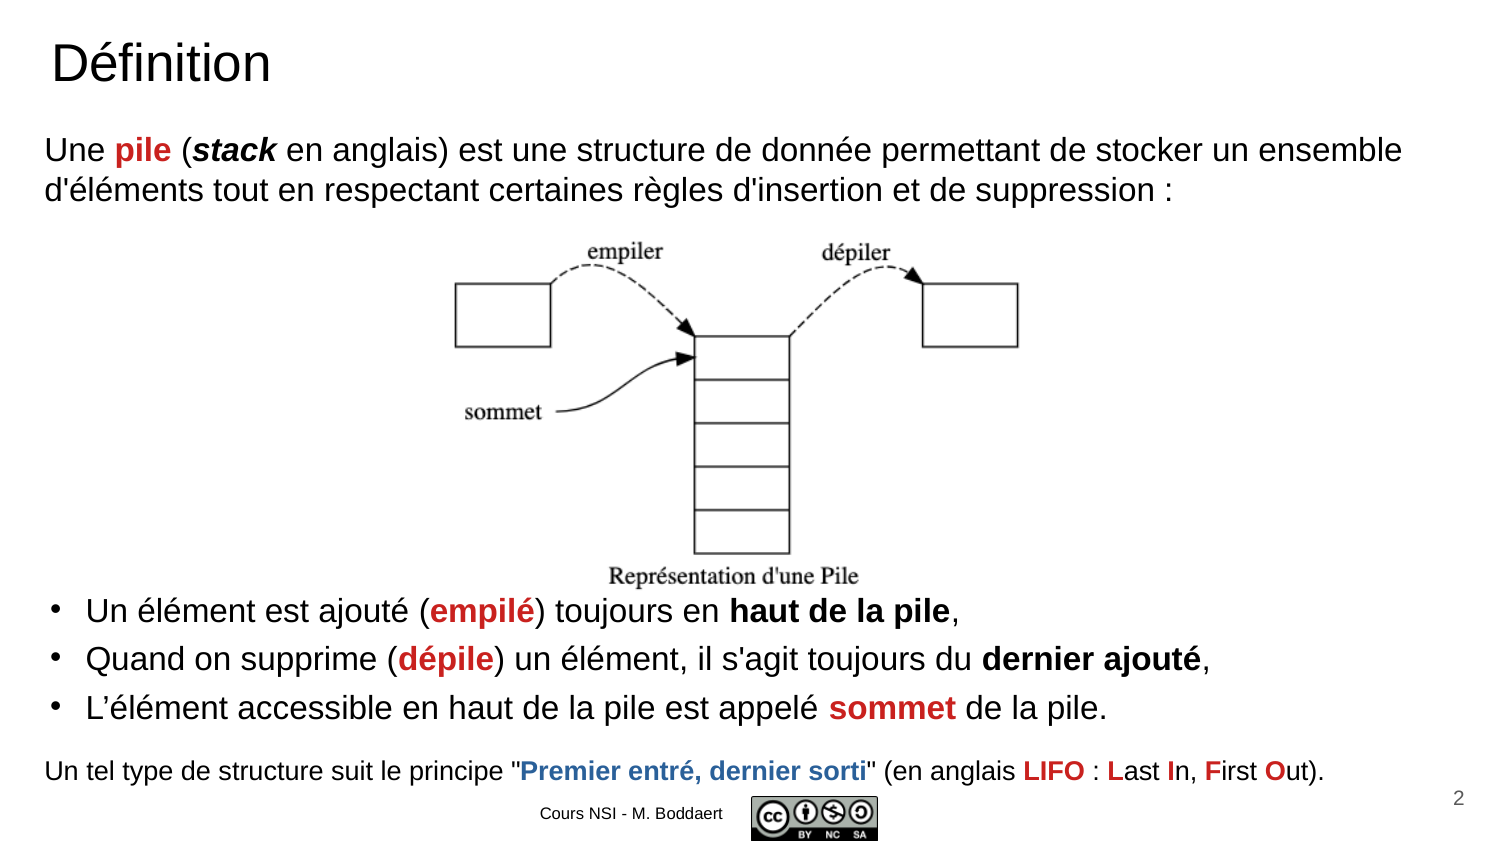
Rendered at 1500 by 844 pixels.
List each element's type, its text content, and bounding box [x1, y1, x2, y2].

text_box Un élément est ajouté (empilé) toujours en haut de la pile, Quand on supprime (dépile) un élément, il s'agit toujours du dernier ajouté, L’élément accessible en haut de la pile est appelé sommet de la pile. [35, 584, 1256, 740]
picture [751, 798, 878, 841]
text_box Une pile (stack en anglais) est une structure de donnée permettant de stocker un ensemble d'éléments tout en respectant certaines règles d'insertion et de suppression : [29, 120, 1477, 207]
slide_number <numéro> [1389, 764, 1480, 830]
text_box Un tel type de structure suit le principe "Premier entré, dernier sorti" (en anglais LIFO : Last In, First Out). [29, 746, 1477, 798]
picture [443, 230, 1025, 584]
title Définition [51, 13, 1449, 108]
